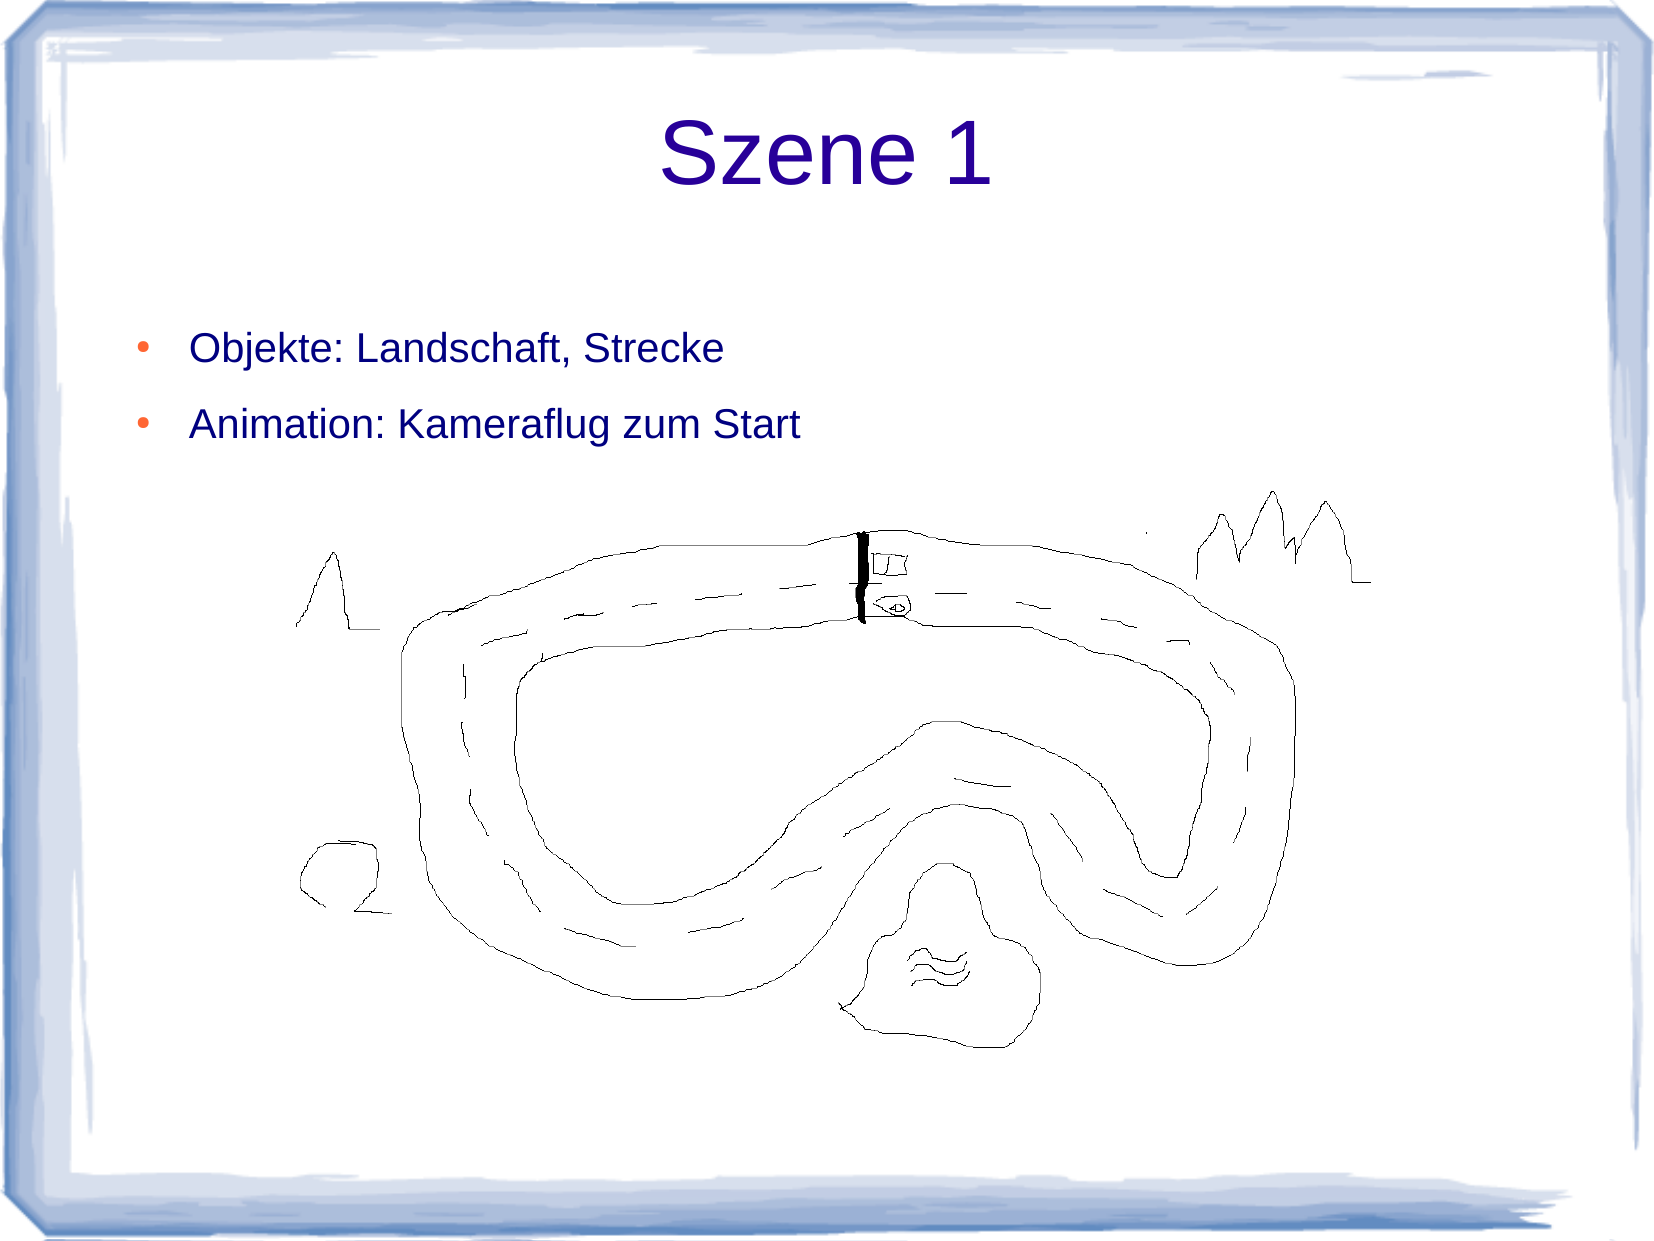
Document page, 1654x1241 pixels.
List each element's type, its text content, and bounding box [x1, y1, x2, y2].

title Szene 1 [82, 49, 1571, 257]
picture [0, 0, 1654, 1241]
list Objekte: Landschaft, Strecke Animation: Kameraflug zum Start [118, 324, 1571, 1004]
